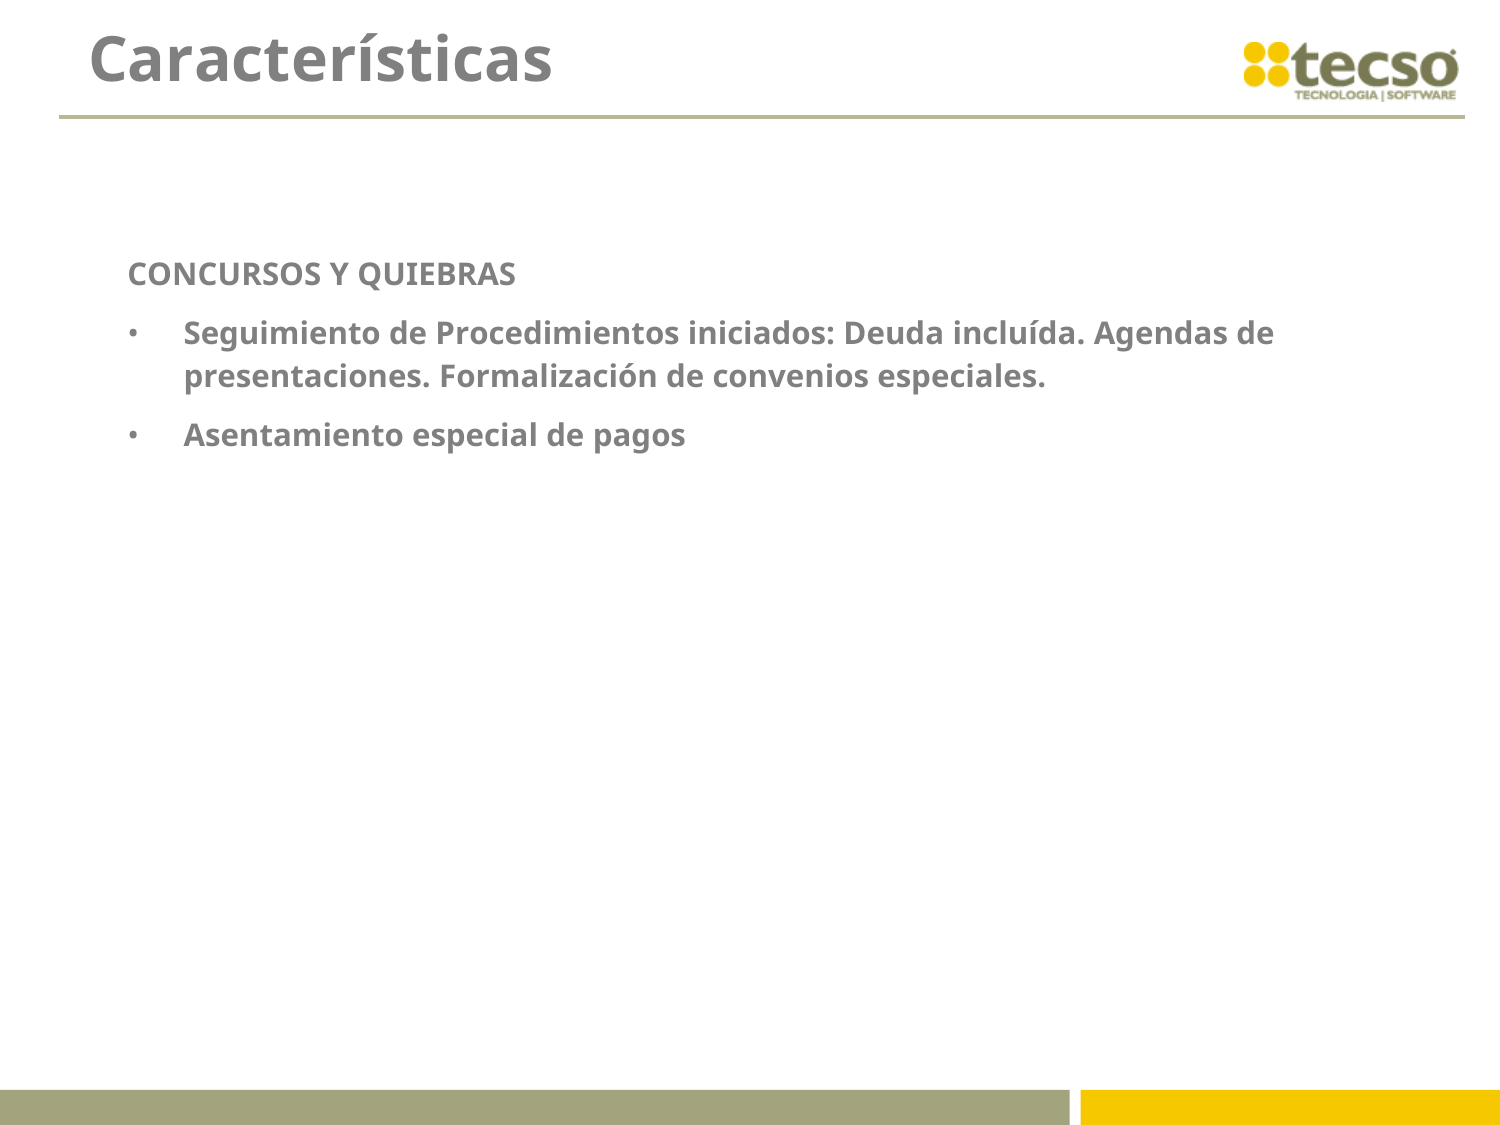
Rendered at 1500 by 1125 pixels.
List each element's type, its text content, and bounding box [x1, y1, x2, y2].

list CONCURSOS Y QUIEBRAS Seguimiento de Procedimientos iniciados: Deuda incluída. Agendas de presentaciones. Formalización de convenios especiales. Asentamiento especial de pagos [112, 184, 1426, 1013]
picture [1244, 42, 1459, 102]
title Características [73, 6, 1238, 211]
